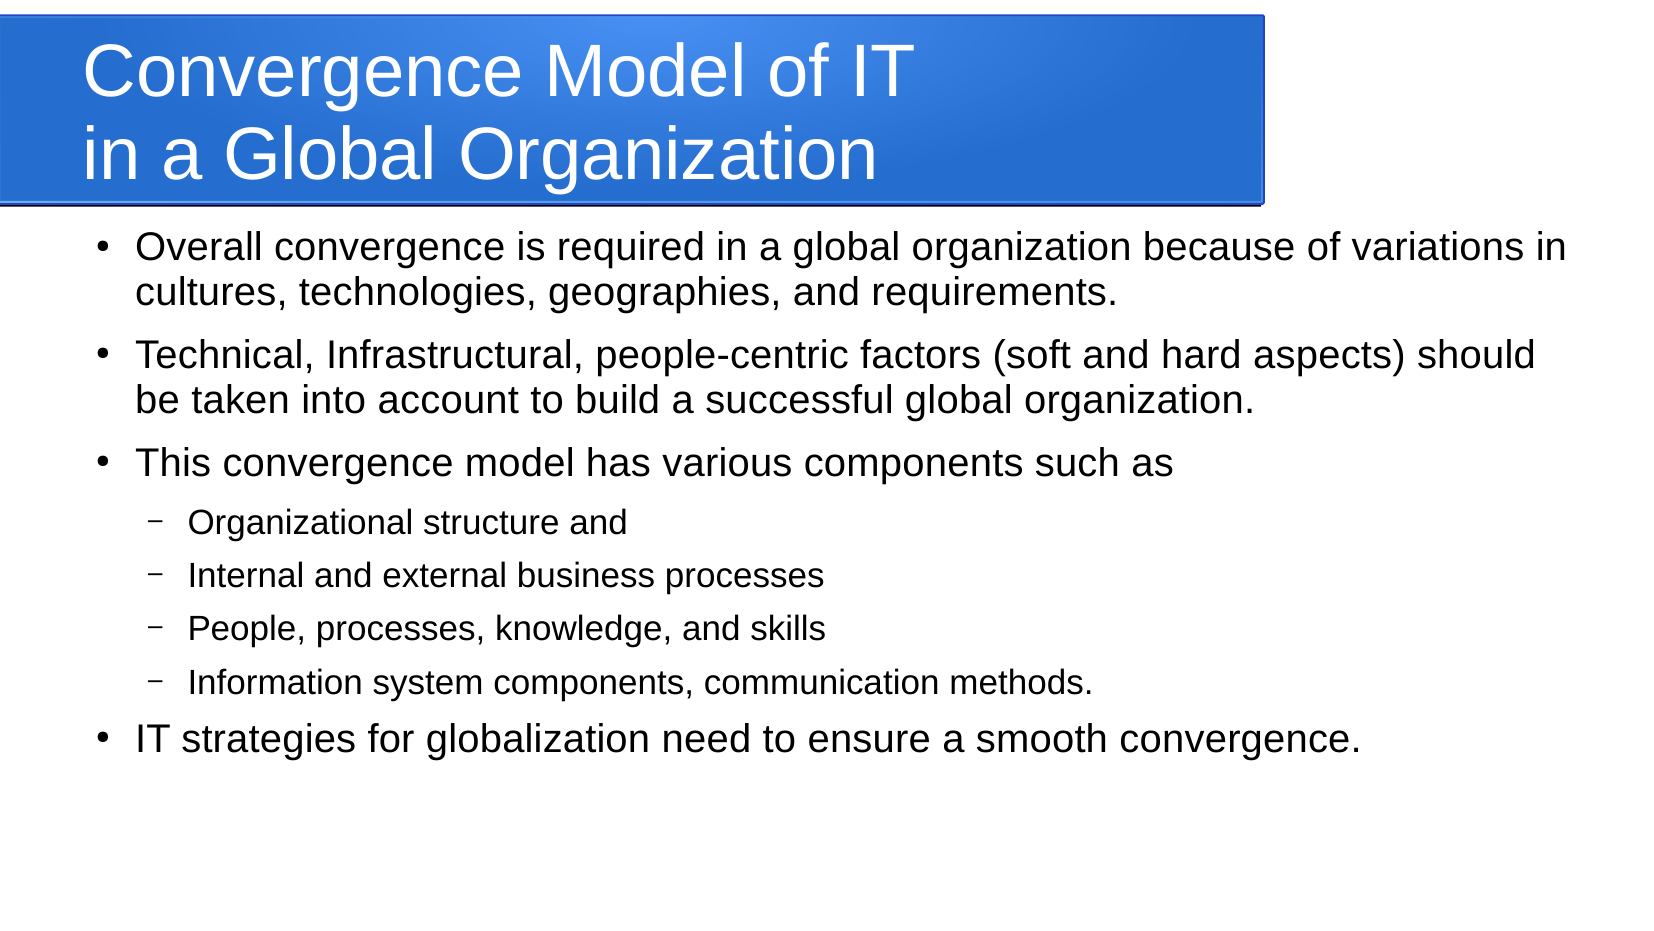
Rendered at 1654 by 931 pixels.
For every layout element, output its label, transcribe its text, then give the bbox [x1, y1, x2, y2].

list Overall convergence is required in a global organization because of variations in cultures, technologies, geographies, and requirements. Technical, Infrastructural, people-centric factors (soft and hard aspects) should be taken into account to build a successful global organization. This convergence model has various components such as Organizational structure and Internal and external business processes People, processes, knowledge, and skills Information system components, communication methods. IT strategies for globalization need to ensure a smooth convergence. [82, 224, 1571, 764]
title Convergence Model of IT in a Global Organization [82, 35, 1235, 189]
